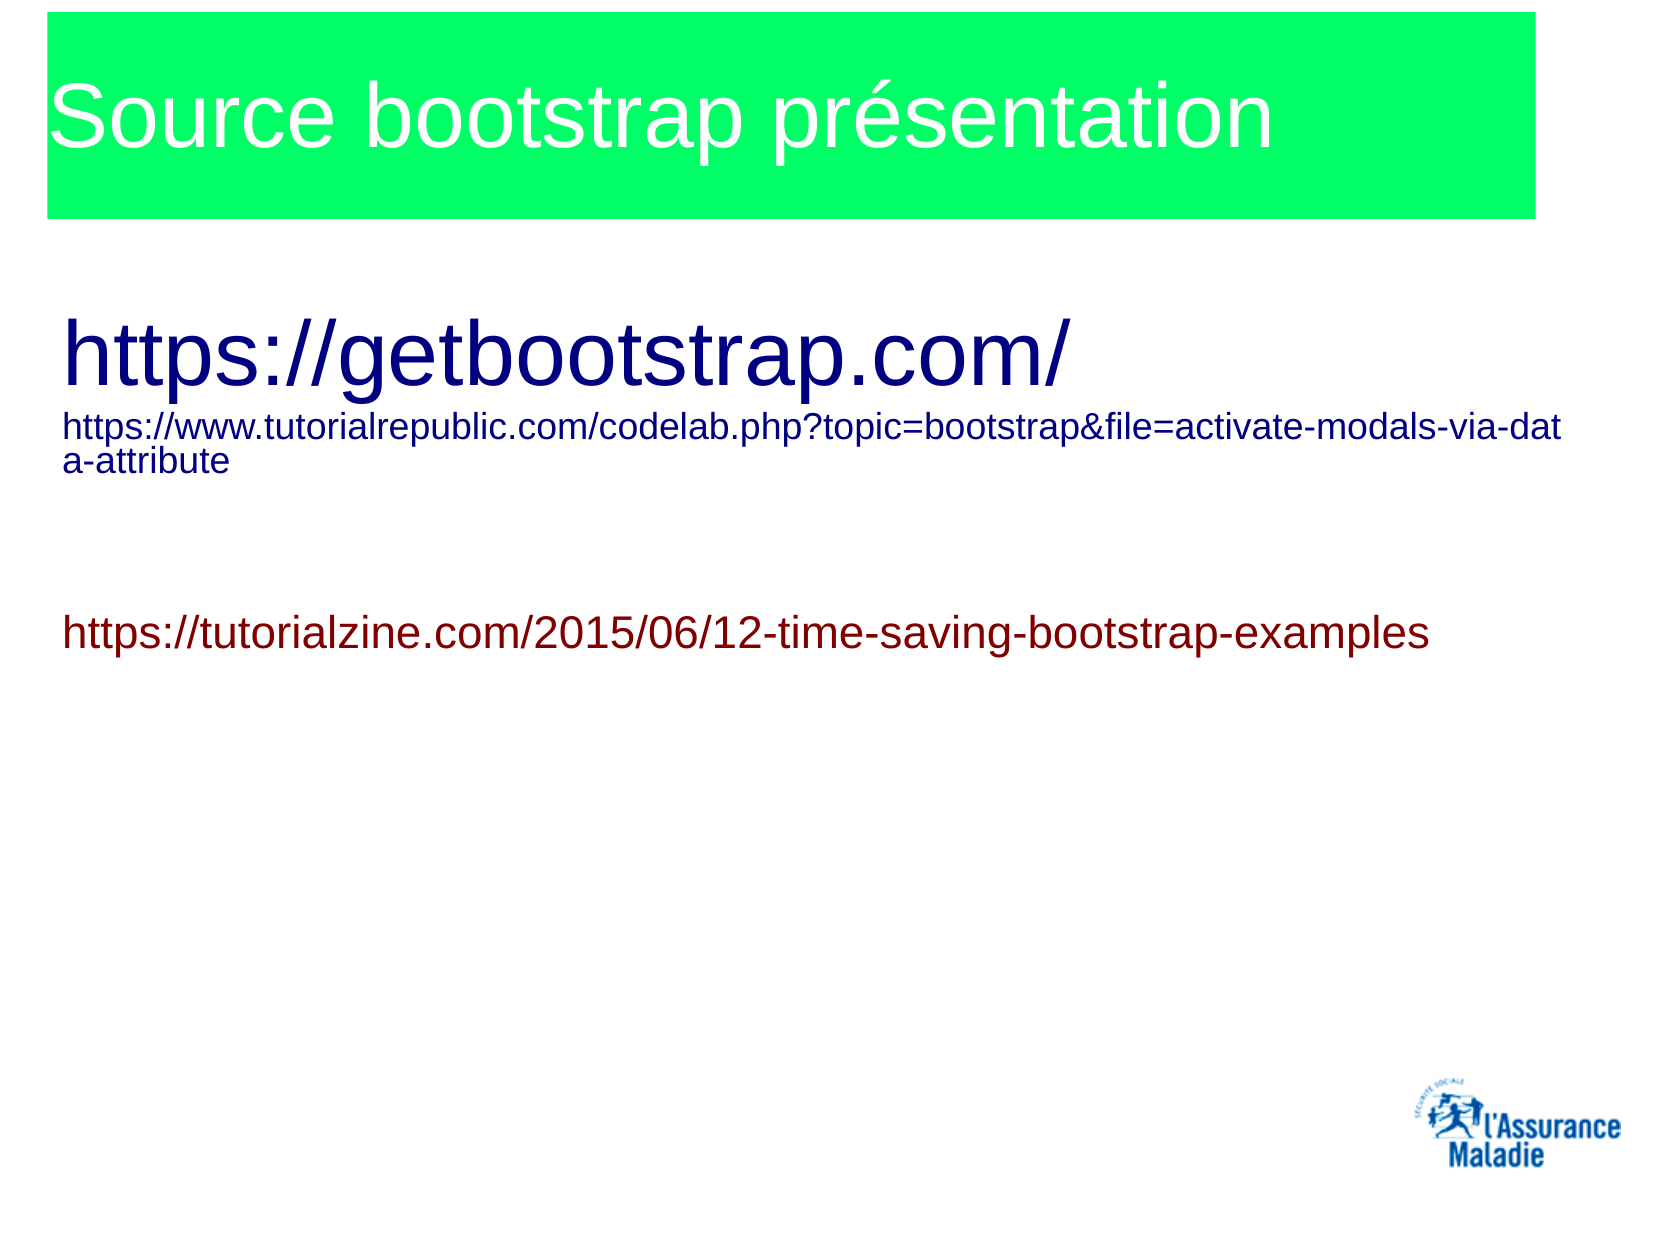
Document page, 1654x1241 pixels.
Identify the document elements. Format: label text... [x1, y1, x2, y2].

text_box https://getbootstrap.com/ https://www.tutorialrepublic.com/codelab.php?topic=bootstrap&file=activate-modals-via-data-attribute https://tutorialzine.com/2015/06/12-time-saving-bootstrap-examples [47, 295, 1595, 735]
title Source bootstrap présentation [47, 11, 1536, 219]
picture [1393, 1074, 1621, 1169]
